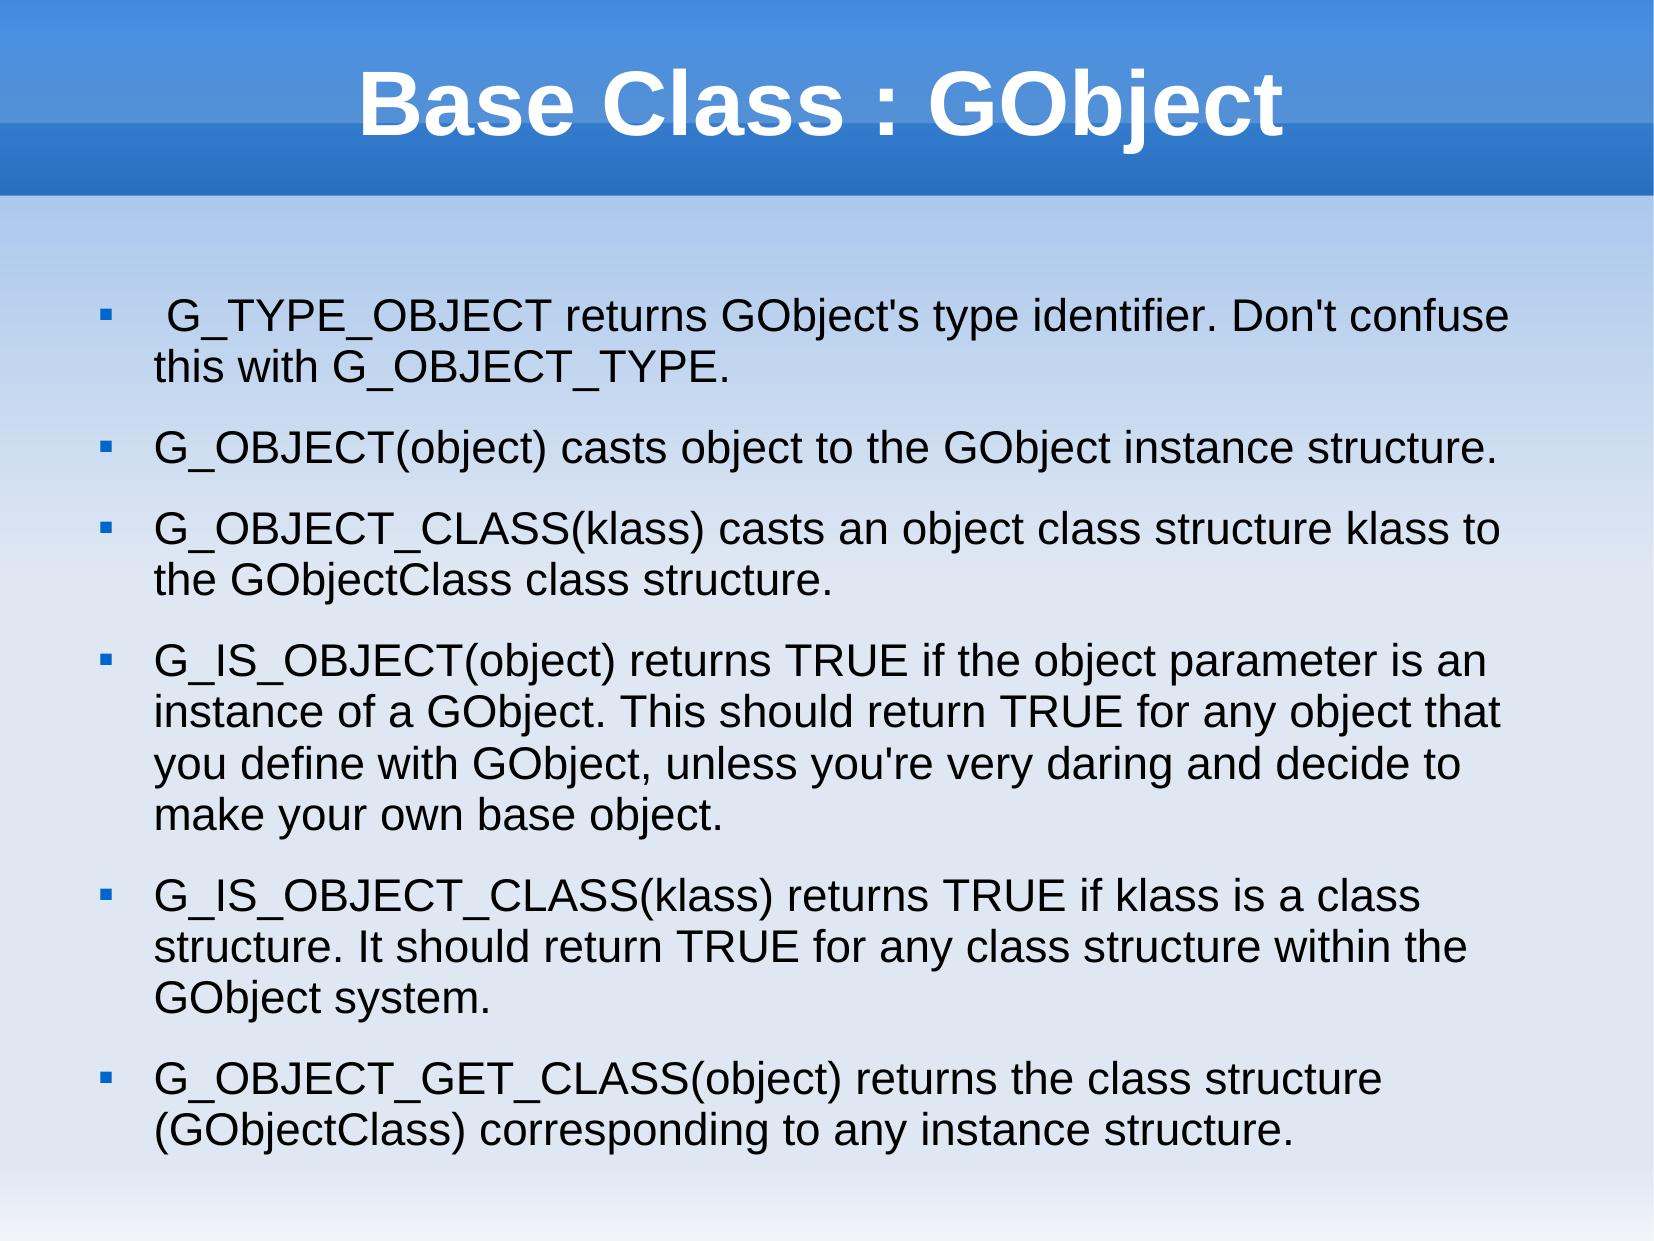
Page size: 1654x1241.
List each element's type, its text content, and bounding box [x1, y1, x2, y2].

picture [0, 0, 1654, 1241]
list G_TYPE_OBJECT returns GObject's type identifier. Don't confuse this with G_OBJECT_TYPE. G_OBJECT(object) casts object to the GObject instance structure. G_OBJECT_CLASS(klass) casts an object class structure klass to the GObjectClass class structure. G_IS_OBJECT(object) returns TRUE if the object parameter is an instance of a GObject. This should return TRUE for any object that you define with GObject, unless you're very daring and decide to make your own base object. G_IS_OBJECT_CLASS(klass) returns TRUE if klass is a class structure. It should return TRUE for any class structure within the GObject system. G_OBJECT_GET_CLASS(object) returns the class structure (GObjectClass) corresponding to any instance structure. [82, 290, 1571, 1156]
title Base Class : GObject [76, 7, 1565, 200]
